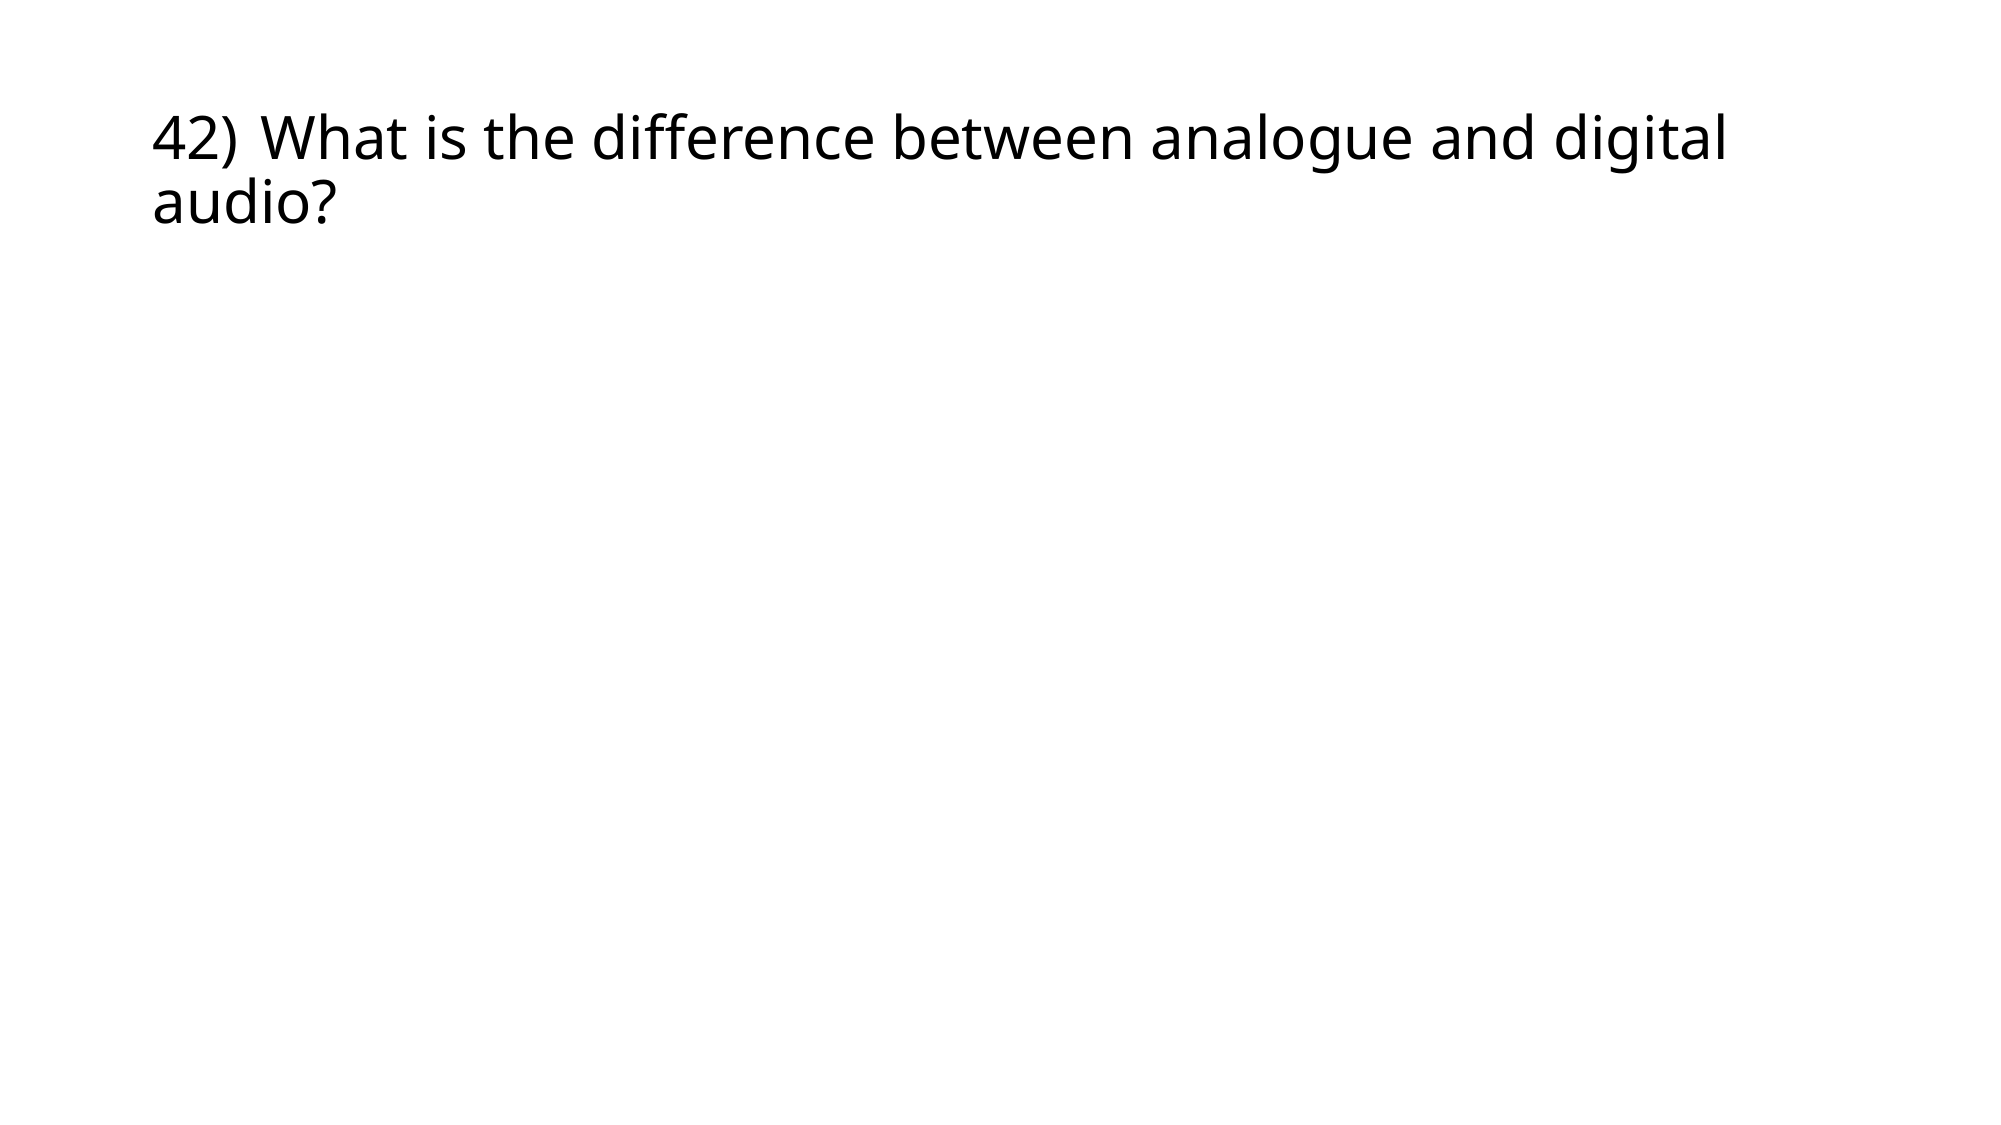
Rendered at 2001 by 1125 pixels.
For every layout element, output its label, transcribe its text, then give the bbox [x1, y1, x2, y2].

title 42) What is the difference between analogue and digital audio? [137, 99, 1863, 317]
